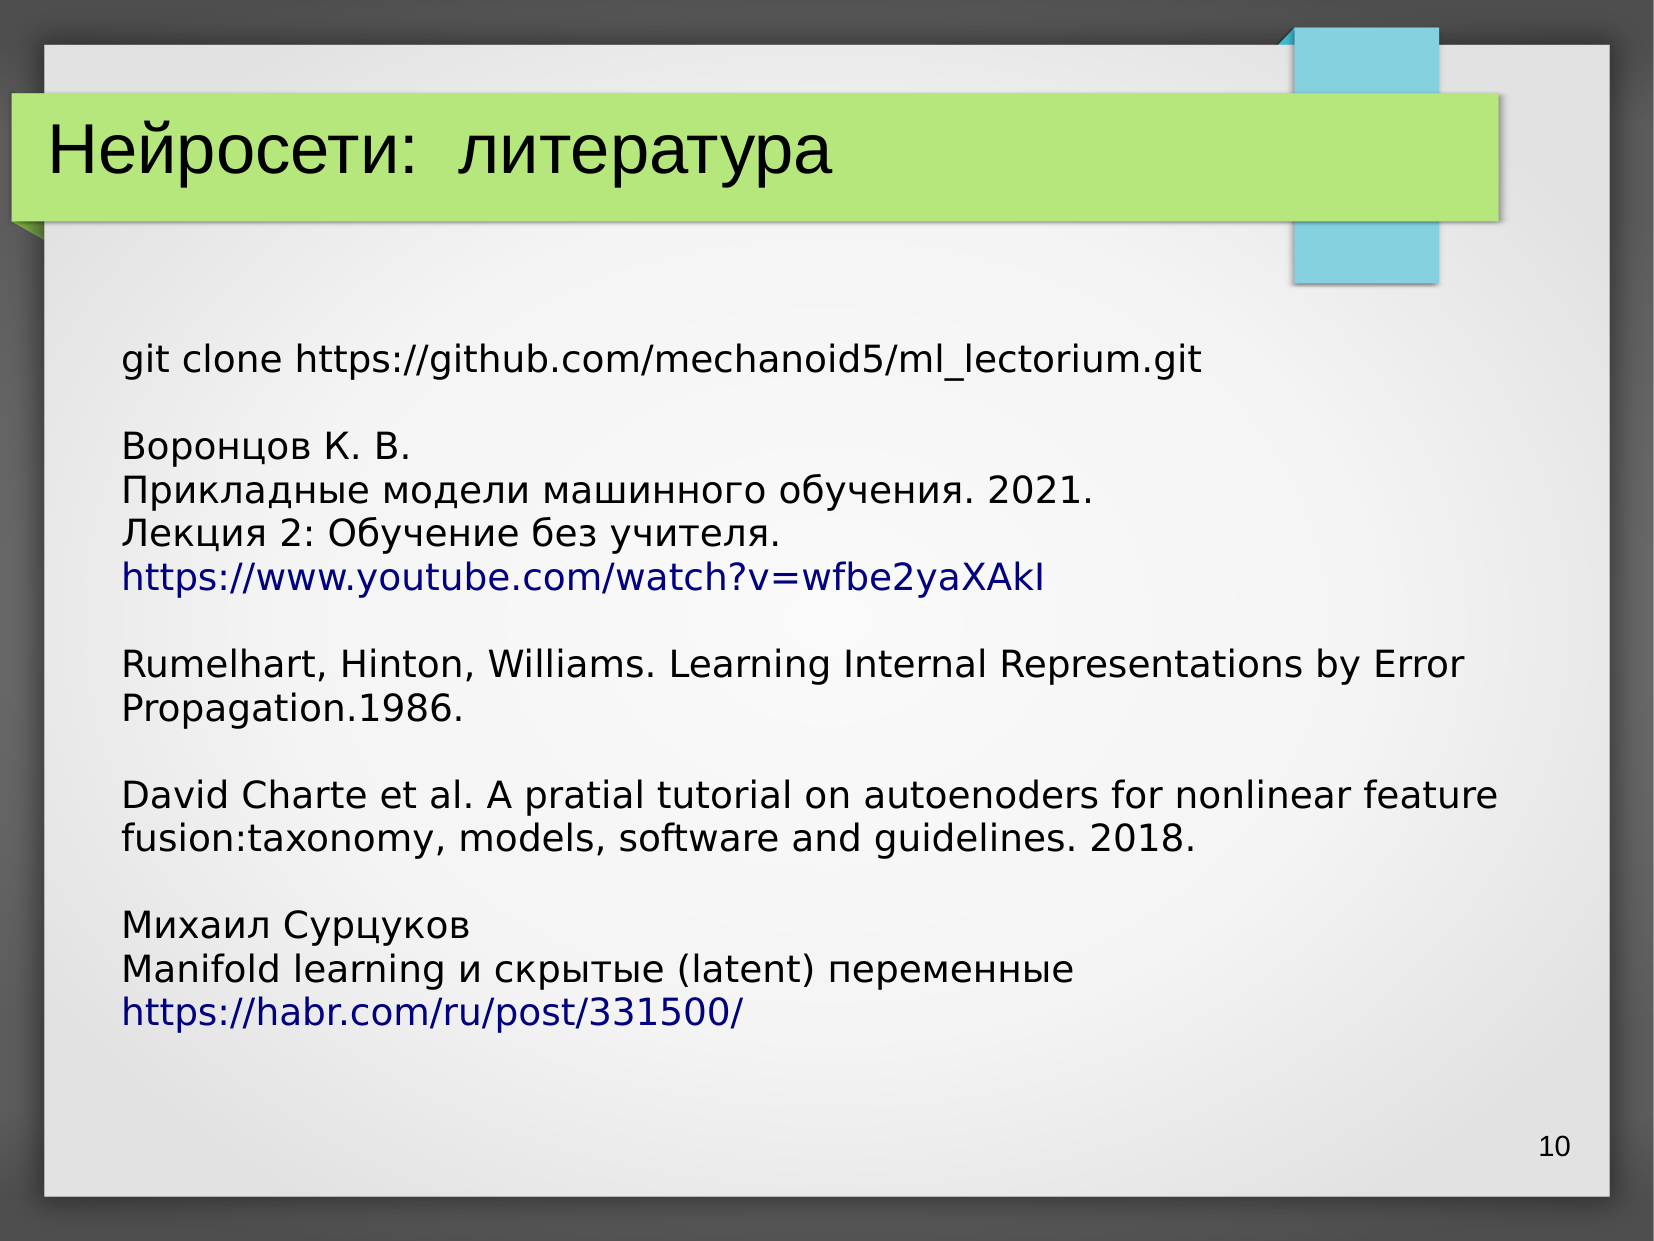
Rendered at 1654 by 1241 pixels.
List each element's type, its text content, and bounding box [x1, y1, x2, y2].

text_box git clone https://github.com/mechanoid5/ml_lectorium.git Воронцов К. В. Прикладные модели машинного обучения. 2021. Лекция 2: Обучение без учителя. https://www.youtube.com/watch?v=wfbe2yaXAkI Rumelhart, Hinton, Williams. Learning Internal Representations by Error Propagation.1986. David Charte et al. A pratial tutorial on autoenoders for nonlinear feature fusion:taxonomy, models, software and guidelines. 2018. Михаил Сурцуков Manifold learning и скрытые (latent) переменные https://habr.com/ru/post/331500/ [106, 330, 1515, 1086]
picture [0, 0, 1654, 1241]
title Нейросети: литература [47, 96, 1536, 201]
